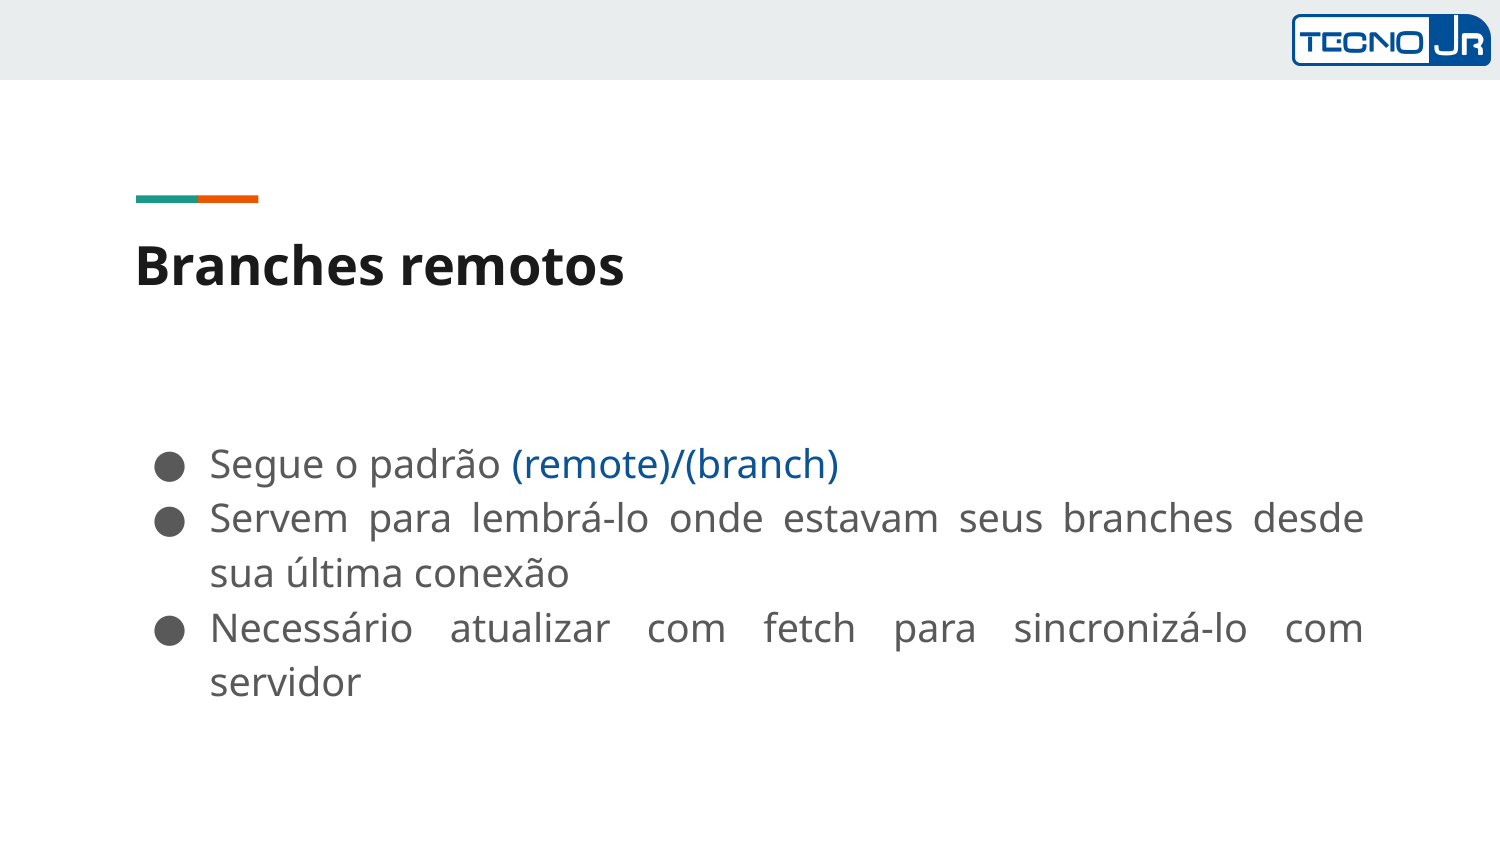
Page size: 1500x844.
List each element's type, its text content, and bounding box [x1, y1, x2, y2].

title Branches remotos [119, 216, 1381, 305]
list Segue o padrão (remote)/(branch) Servem para lembrá-lo onde estavam seus branches desde sua última conexão Necessário atualizar com fetch para sincronizá-lo com servidor [119, 341, 1381, 796]
picture [1292, 14, 1491, 66]
